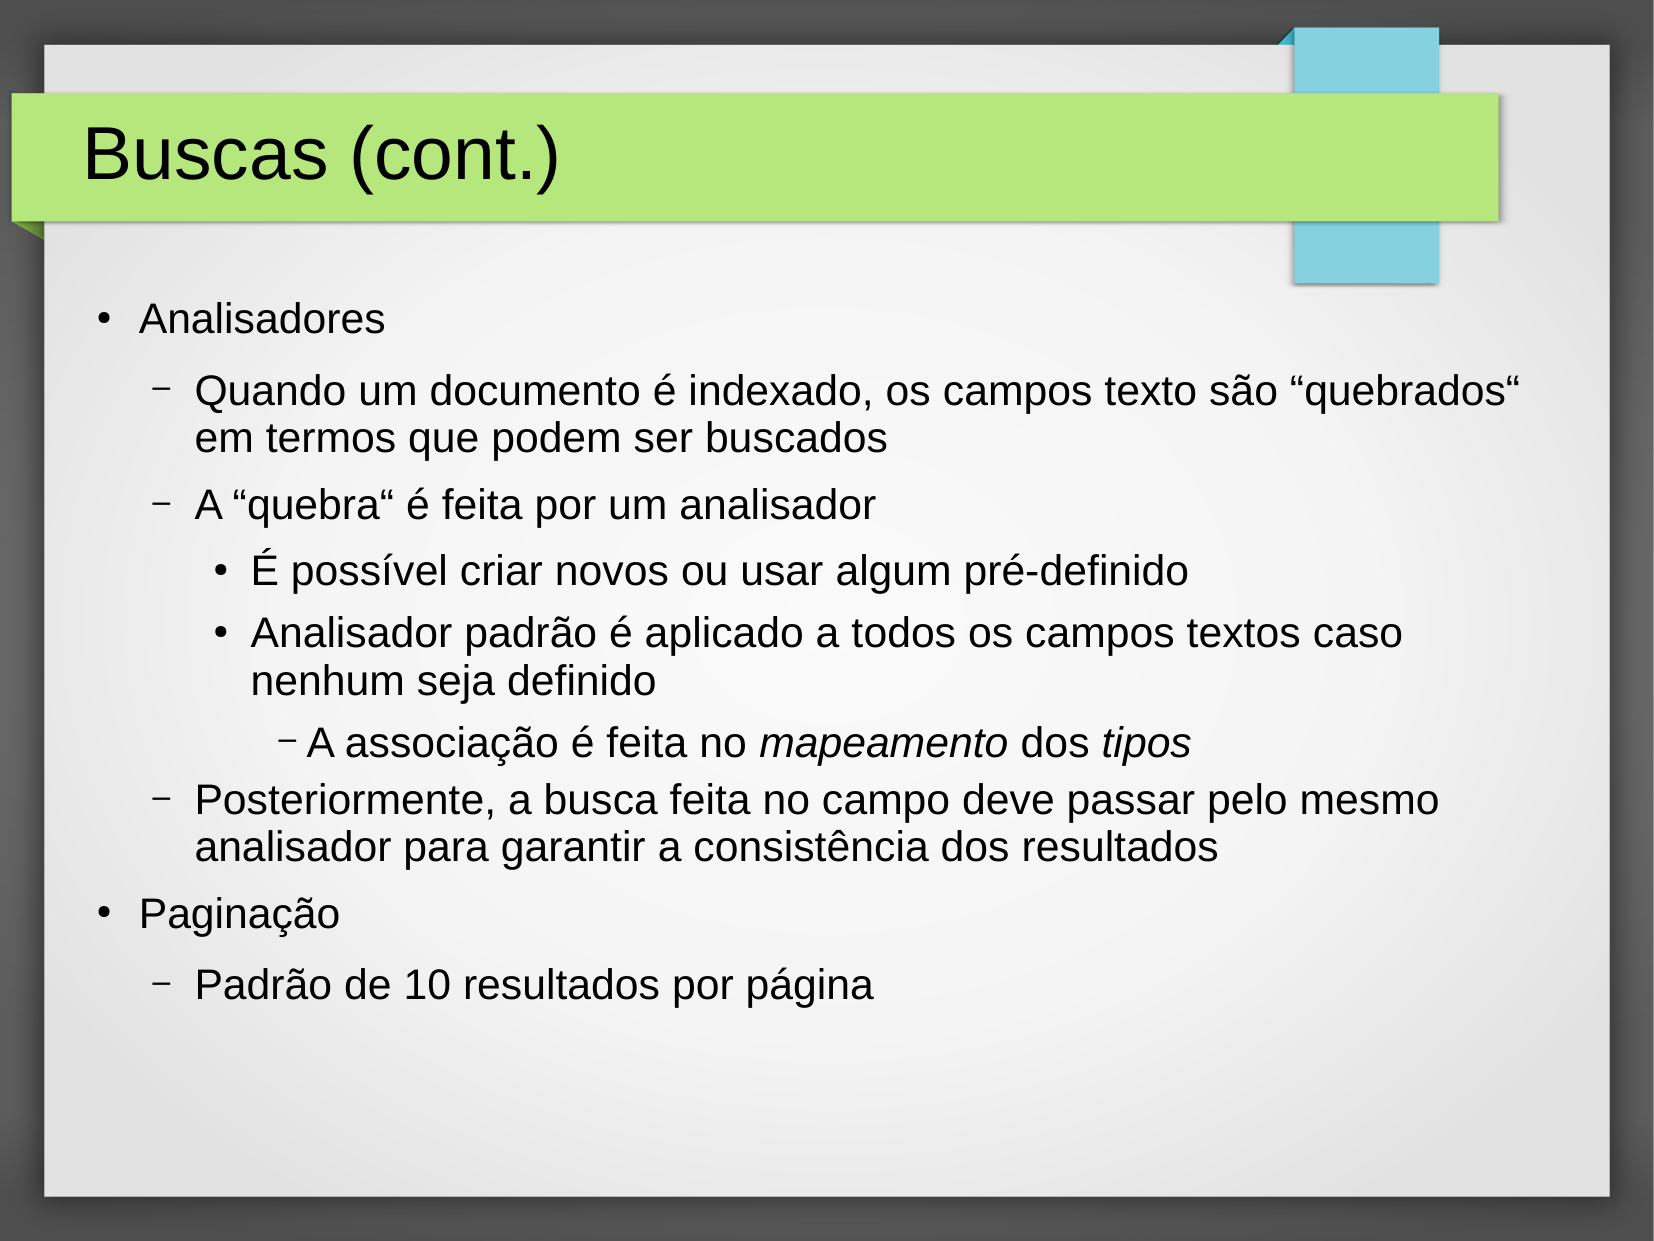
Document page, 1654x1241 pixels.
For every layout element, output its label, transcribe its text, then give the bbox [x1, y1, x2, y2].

list Analisadores Quando um documento é indexado, os campos texto são “quebrados“ em termos que podem ser buscados A “quebra“ é feita por um analisador É possível criar novos ou usar algum pré-definido Analisador padrão é aplicado a todos os campos textos caso nenhum seja definido A associação é feita no mapeamento dos tipos Posteriormente, a busca feita no campo deve passar pelo mesmo analisador para garantir a consistência dos resultados Paginação Padrão de 10 resultados por página [82, 295, 1571, 1015]
picture [0, 0, 1654, 1241]
title Buscas (cont.) [82, 94, 1264, 213]
